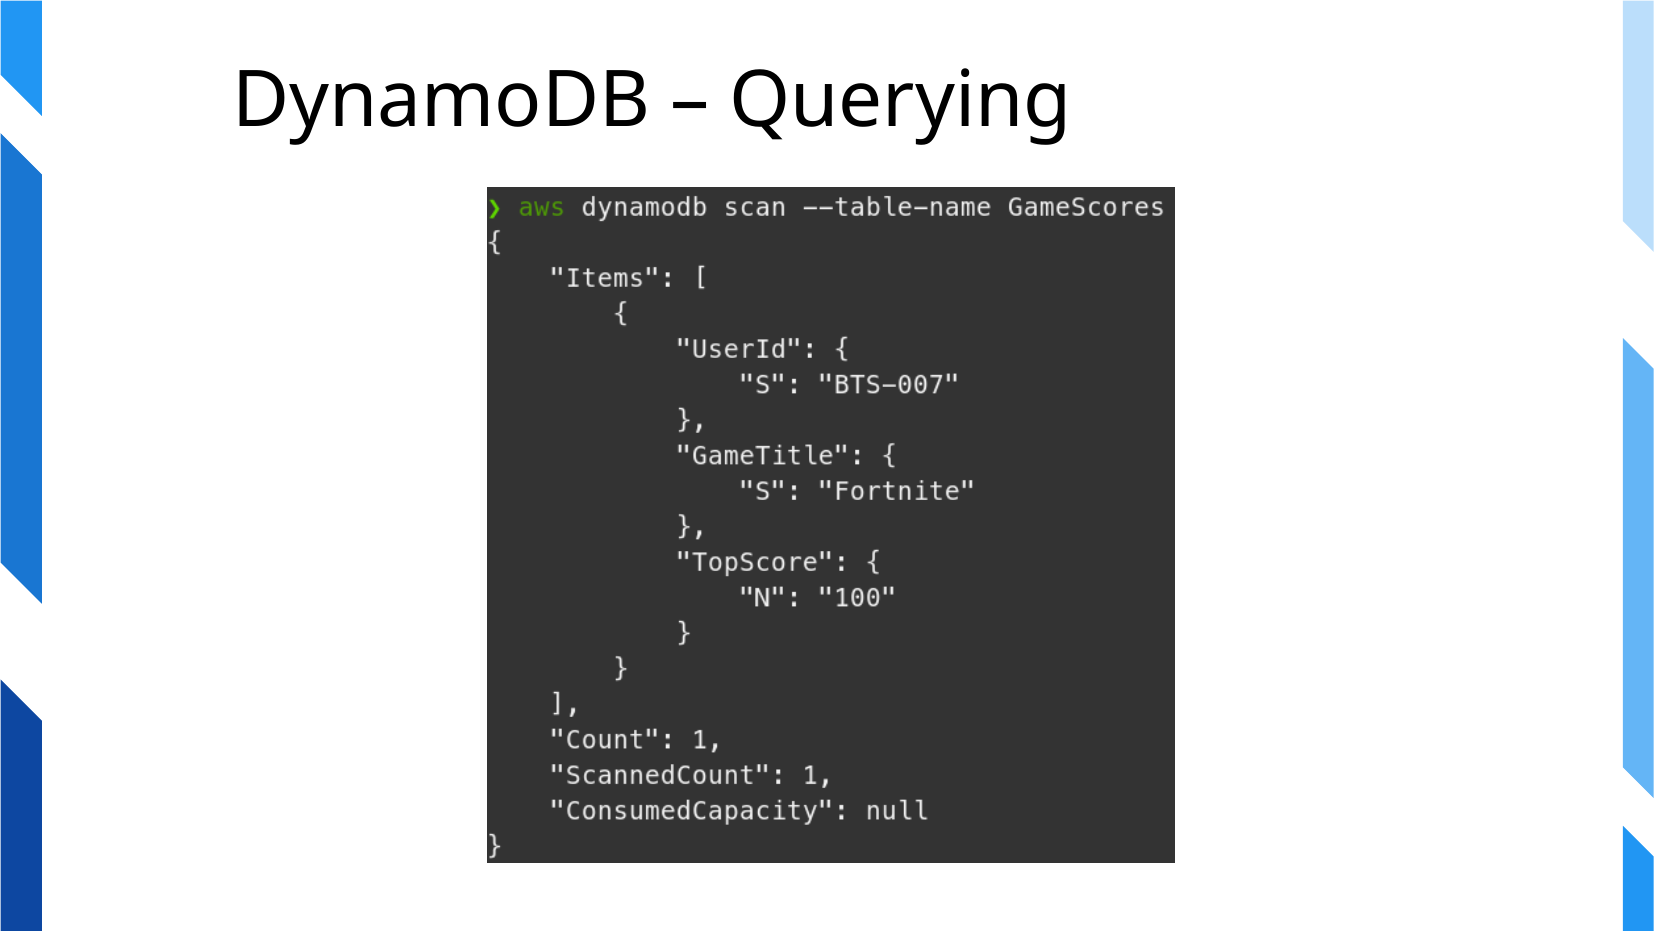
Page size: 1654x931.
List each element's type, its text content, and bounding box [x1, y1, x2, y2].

title DynamoDB – Querying [75, 4, 1230, 188]
picture [487, 187, 1175, 863]
